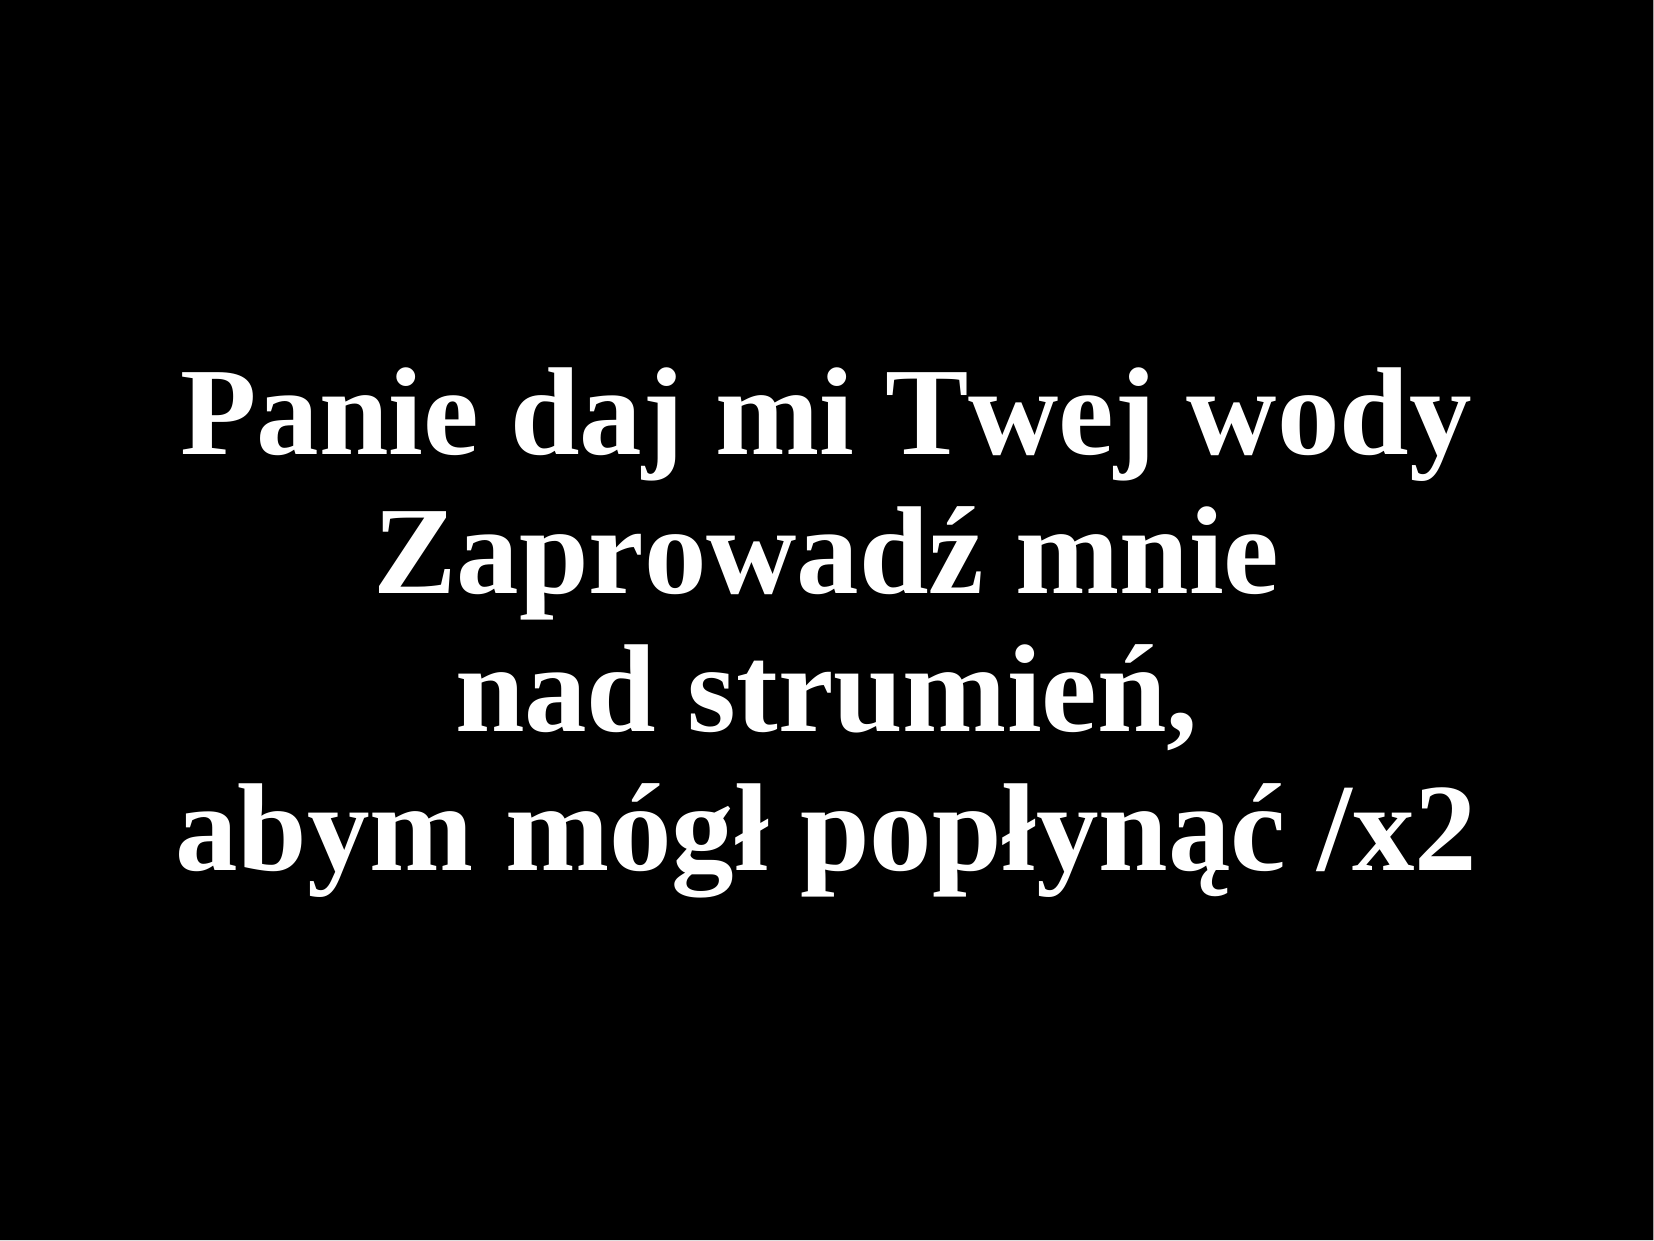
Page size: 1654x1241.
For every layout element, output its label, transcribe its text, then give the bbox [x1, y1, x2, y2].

title Panie daj mi Twej wody Zaprowadź mnie nad strumień, abym mógł popłynąć /x2 [0, 0, 1654, 1241]
